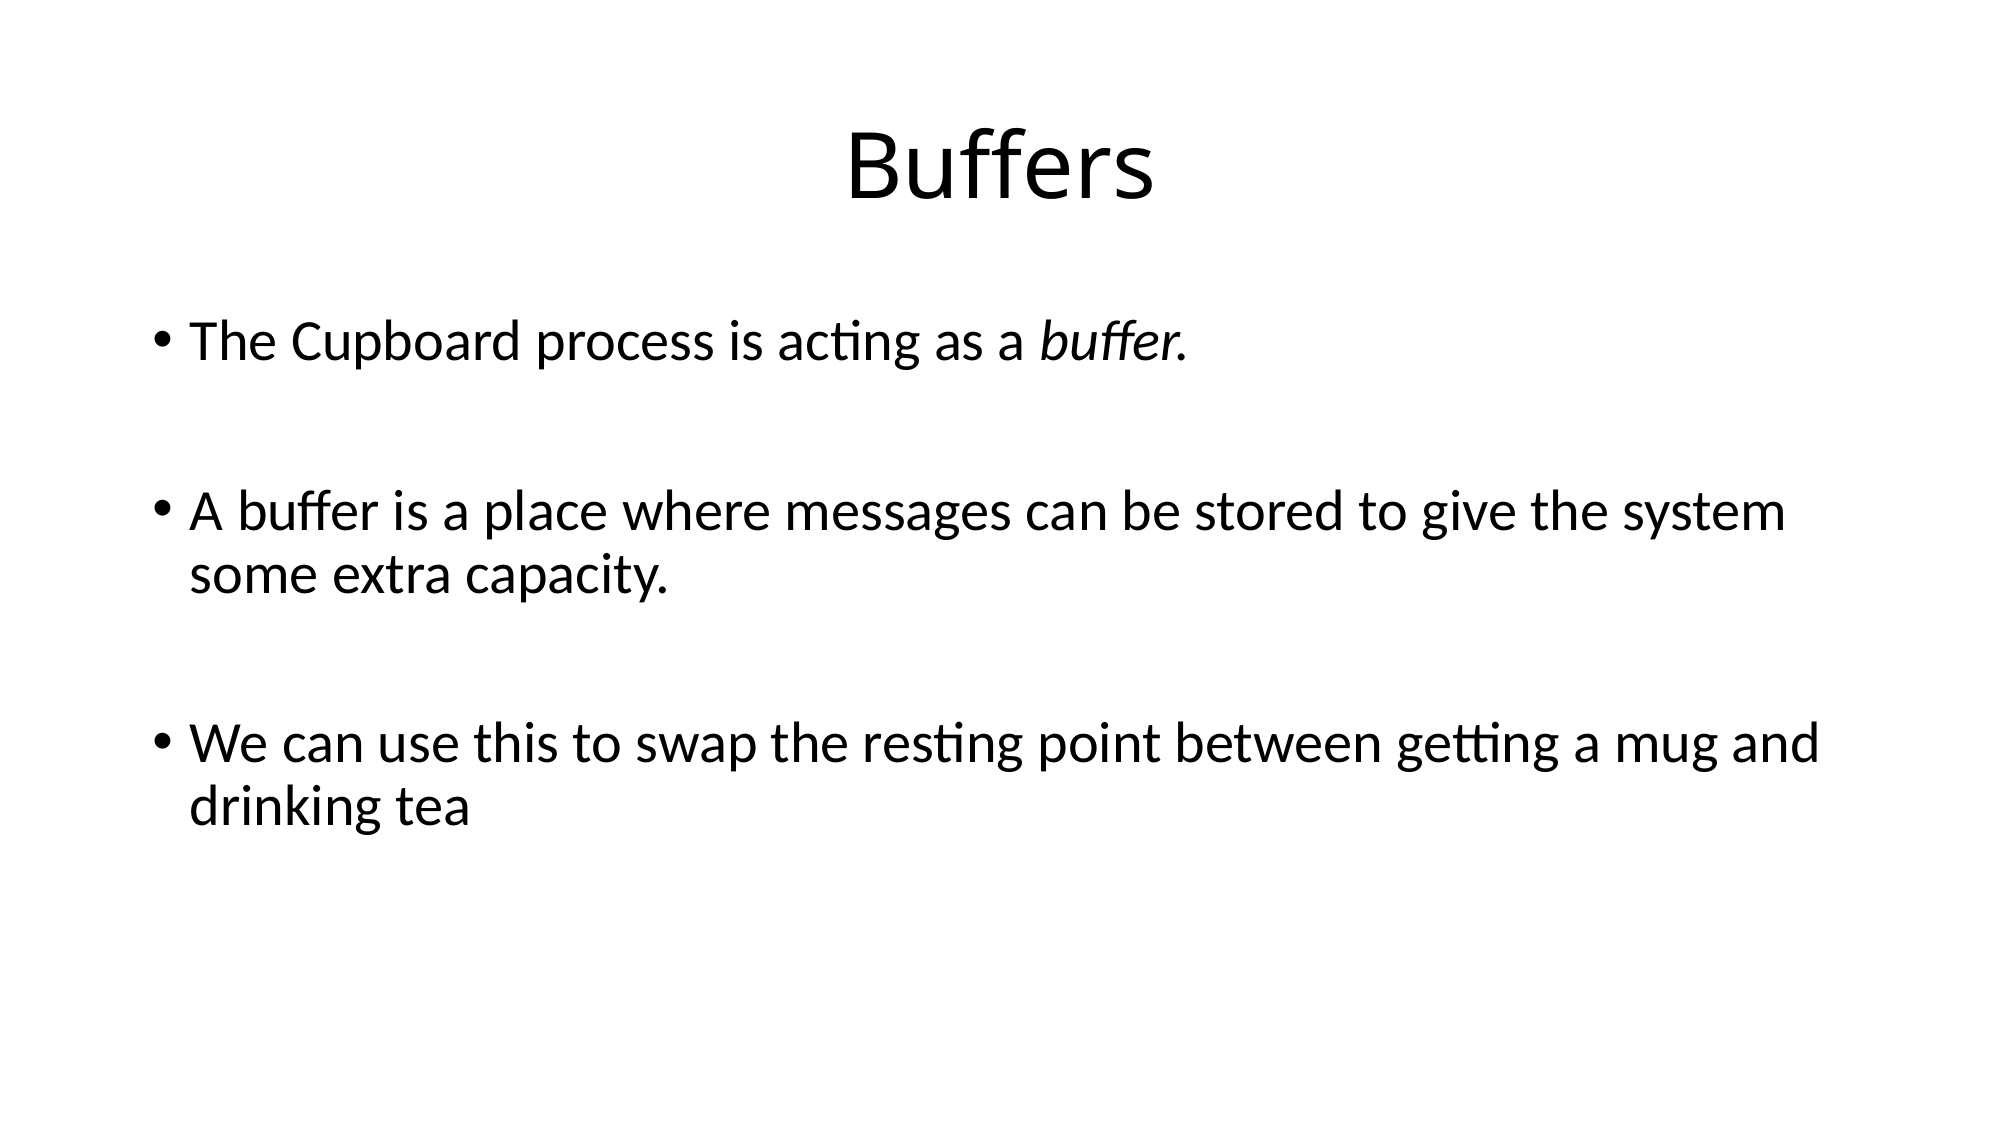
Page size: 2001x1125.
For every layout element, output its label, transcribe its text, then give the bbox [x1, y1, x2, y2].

title Buffers [137, 59, 1863, 278]
list The Cupboard process is acting as a buffer. A buffer is a place where messages can be stored to give the system some extra capacity. We can use this to swap the resting point between getting a mug and drinking tea [137, 302, 1863, 1017]
text_box [225, 510, 255, 581]
